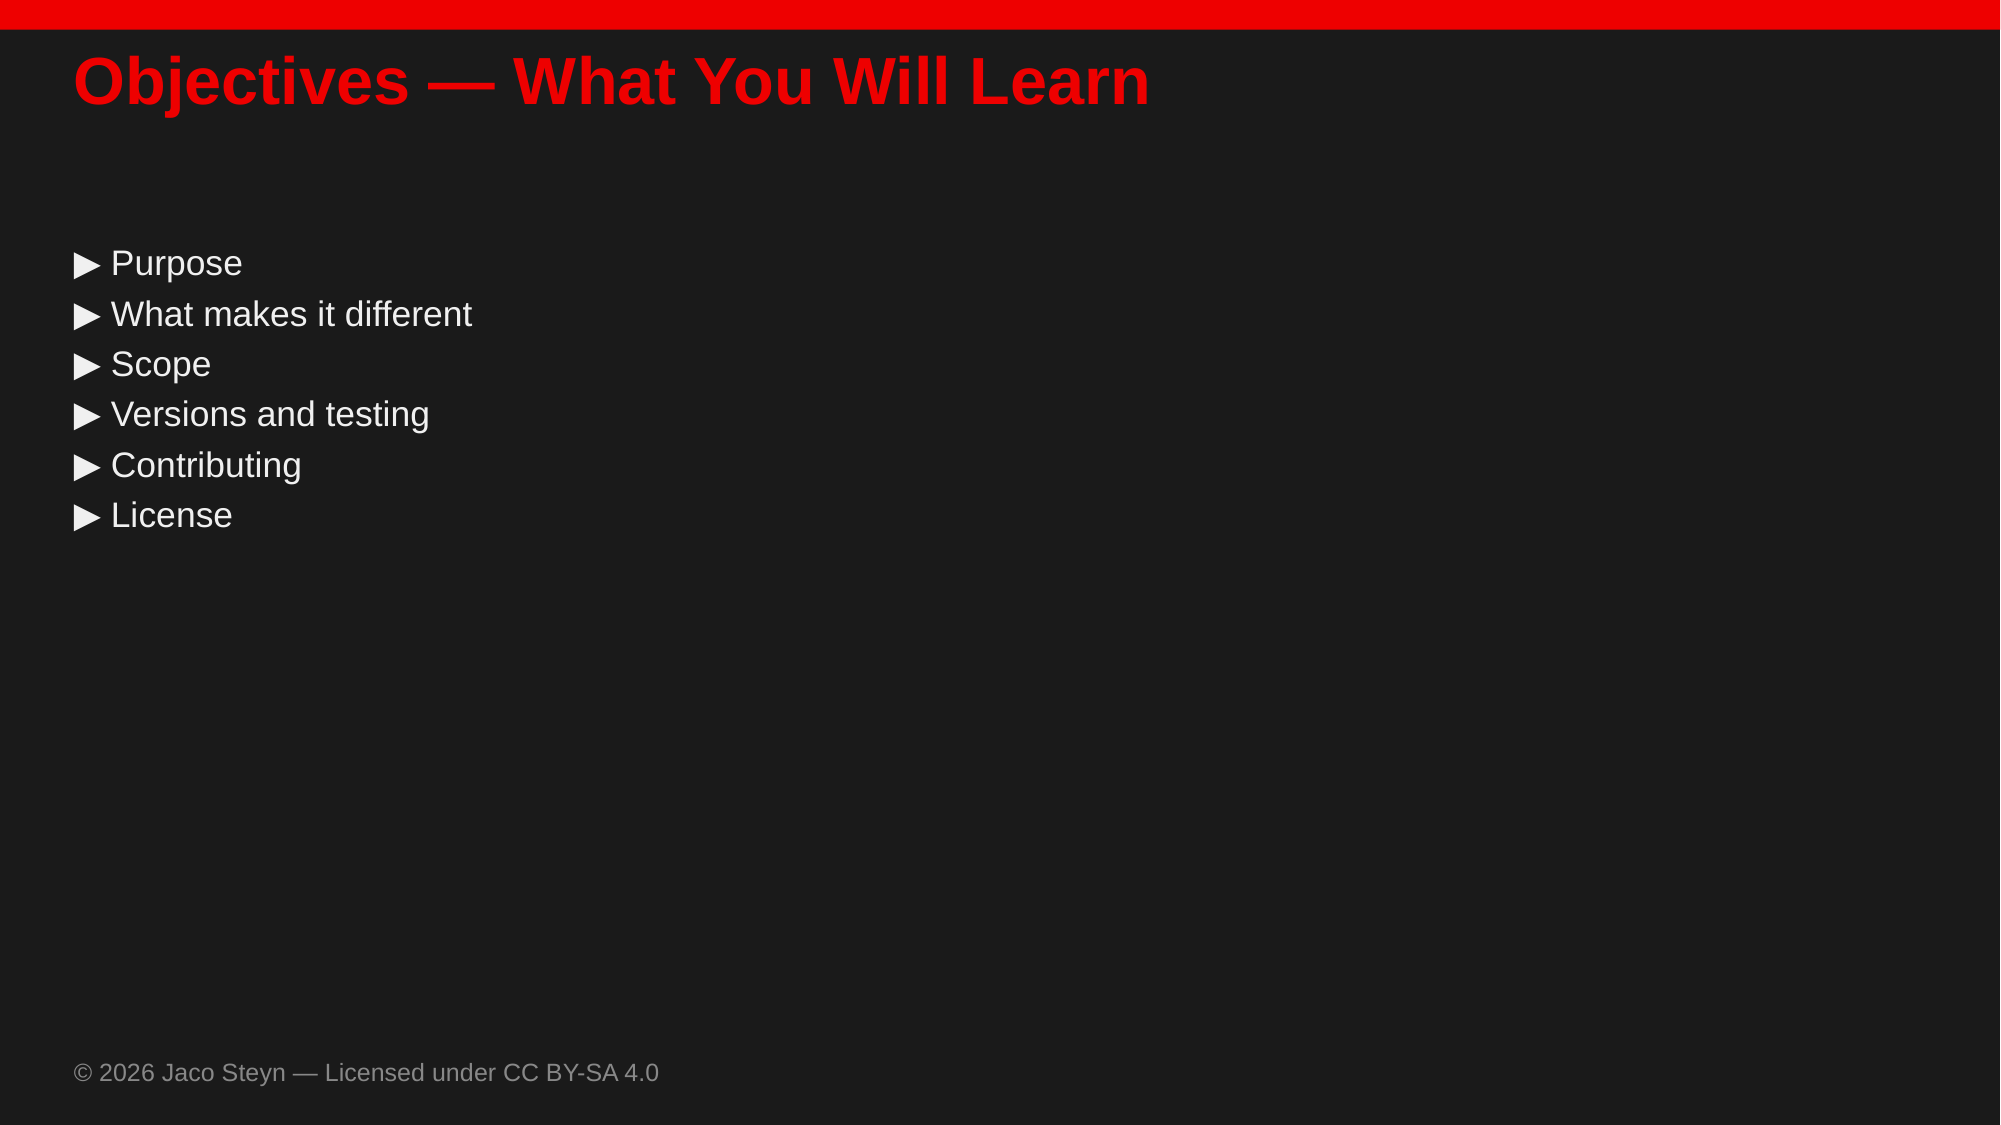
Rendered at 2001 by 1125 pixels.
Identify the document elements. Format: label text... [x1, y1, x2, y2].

text_box Objectives — What You Will Learn [59, 36, 1942, 208]
text_box © 2026 Jaco Steyn — Licensed under CC BY-SA 4.0 [59, 1051, 1942, 1093]
text_box ▶ Purpose ▶ What makes it different ▶ Scope ▶ Versions and testing ▶ Contributing ▶ License [59, 236, 1942, 1037]
text_box [0, 0, 2001, 30]
